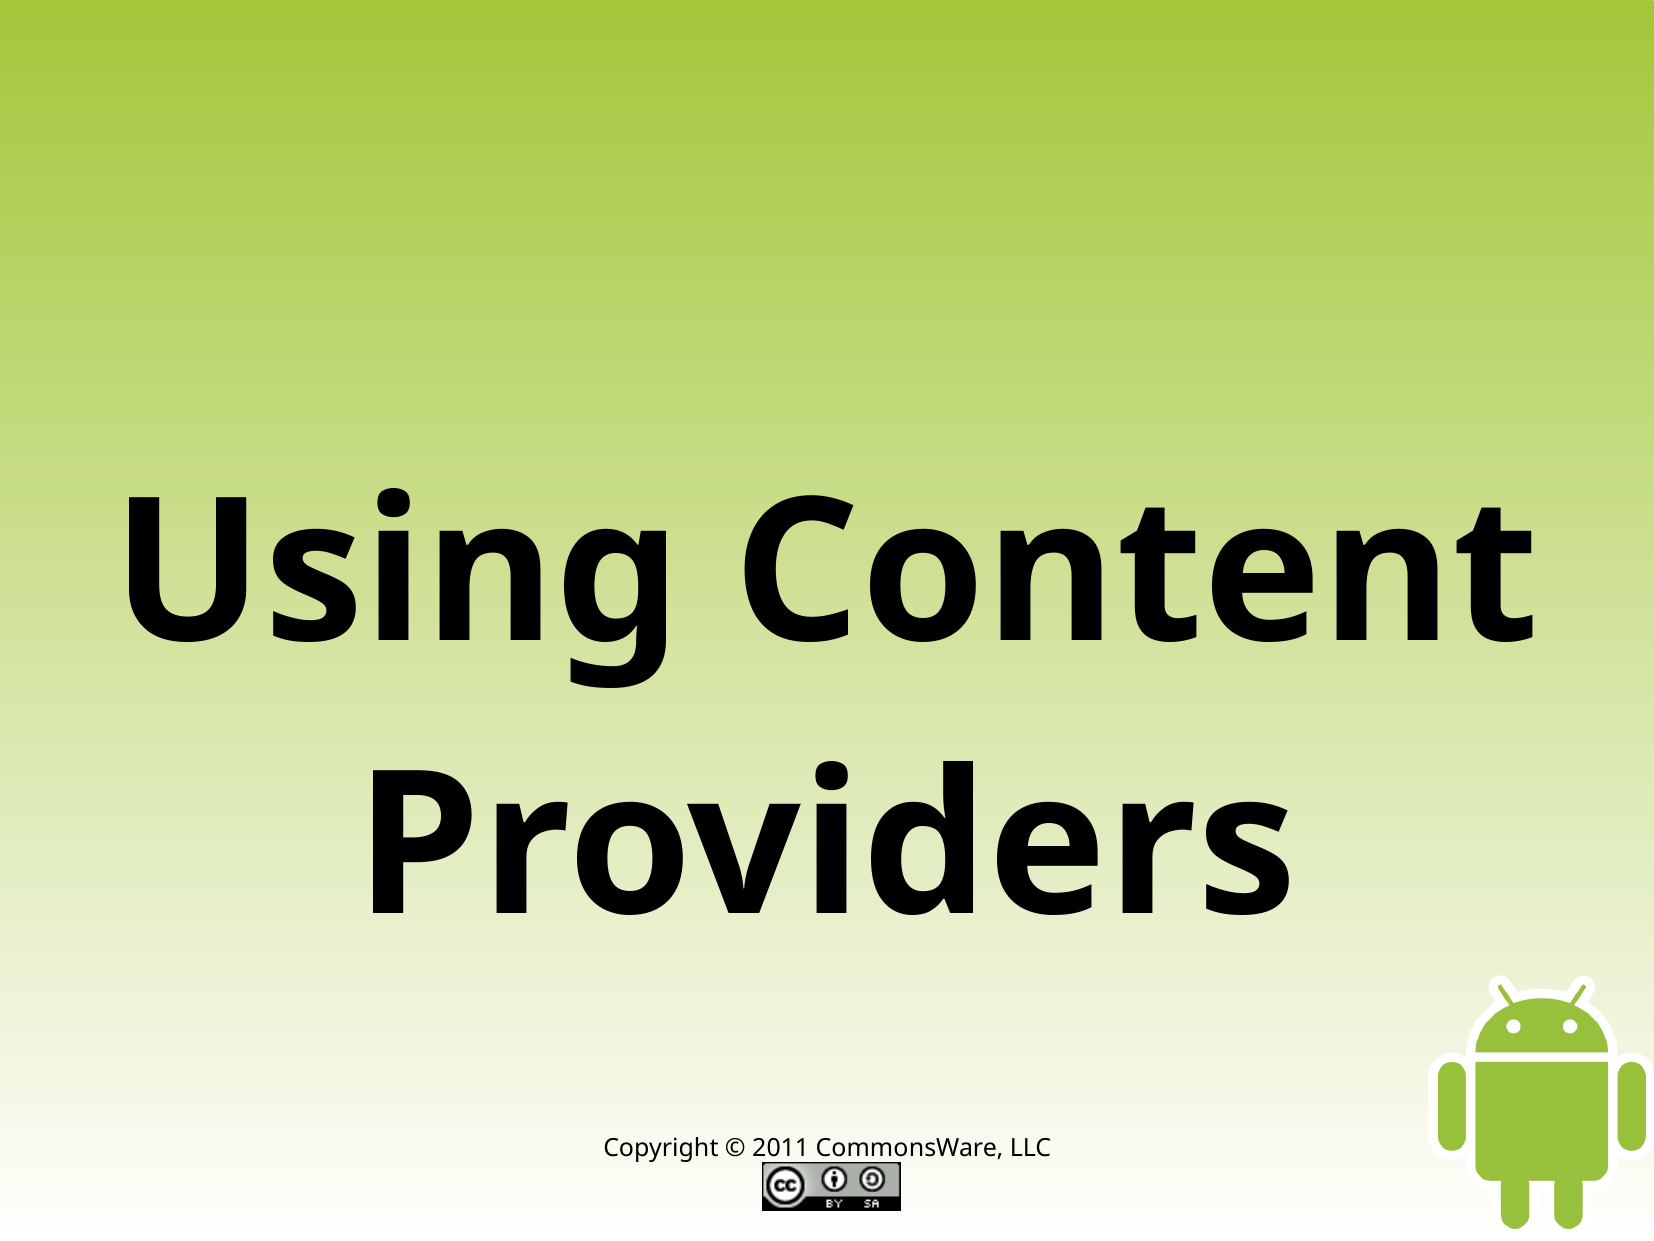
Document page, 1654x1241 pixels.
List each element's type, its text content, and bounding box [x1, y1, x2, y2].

subtitle Using Content Providers [82, 290, 1571, 1109]
picture [1428, 975, 1654, 1238]
picture [762, 1162, 901, 1211]
